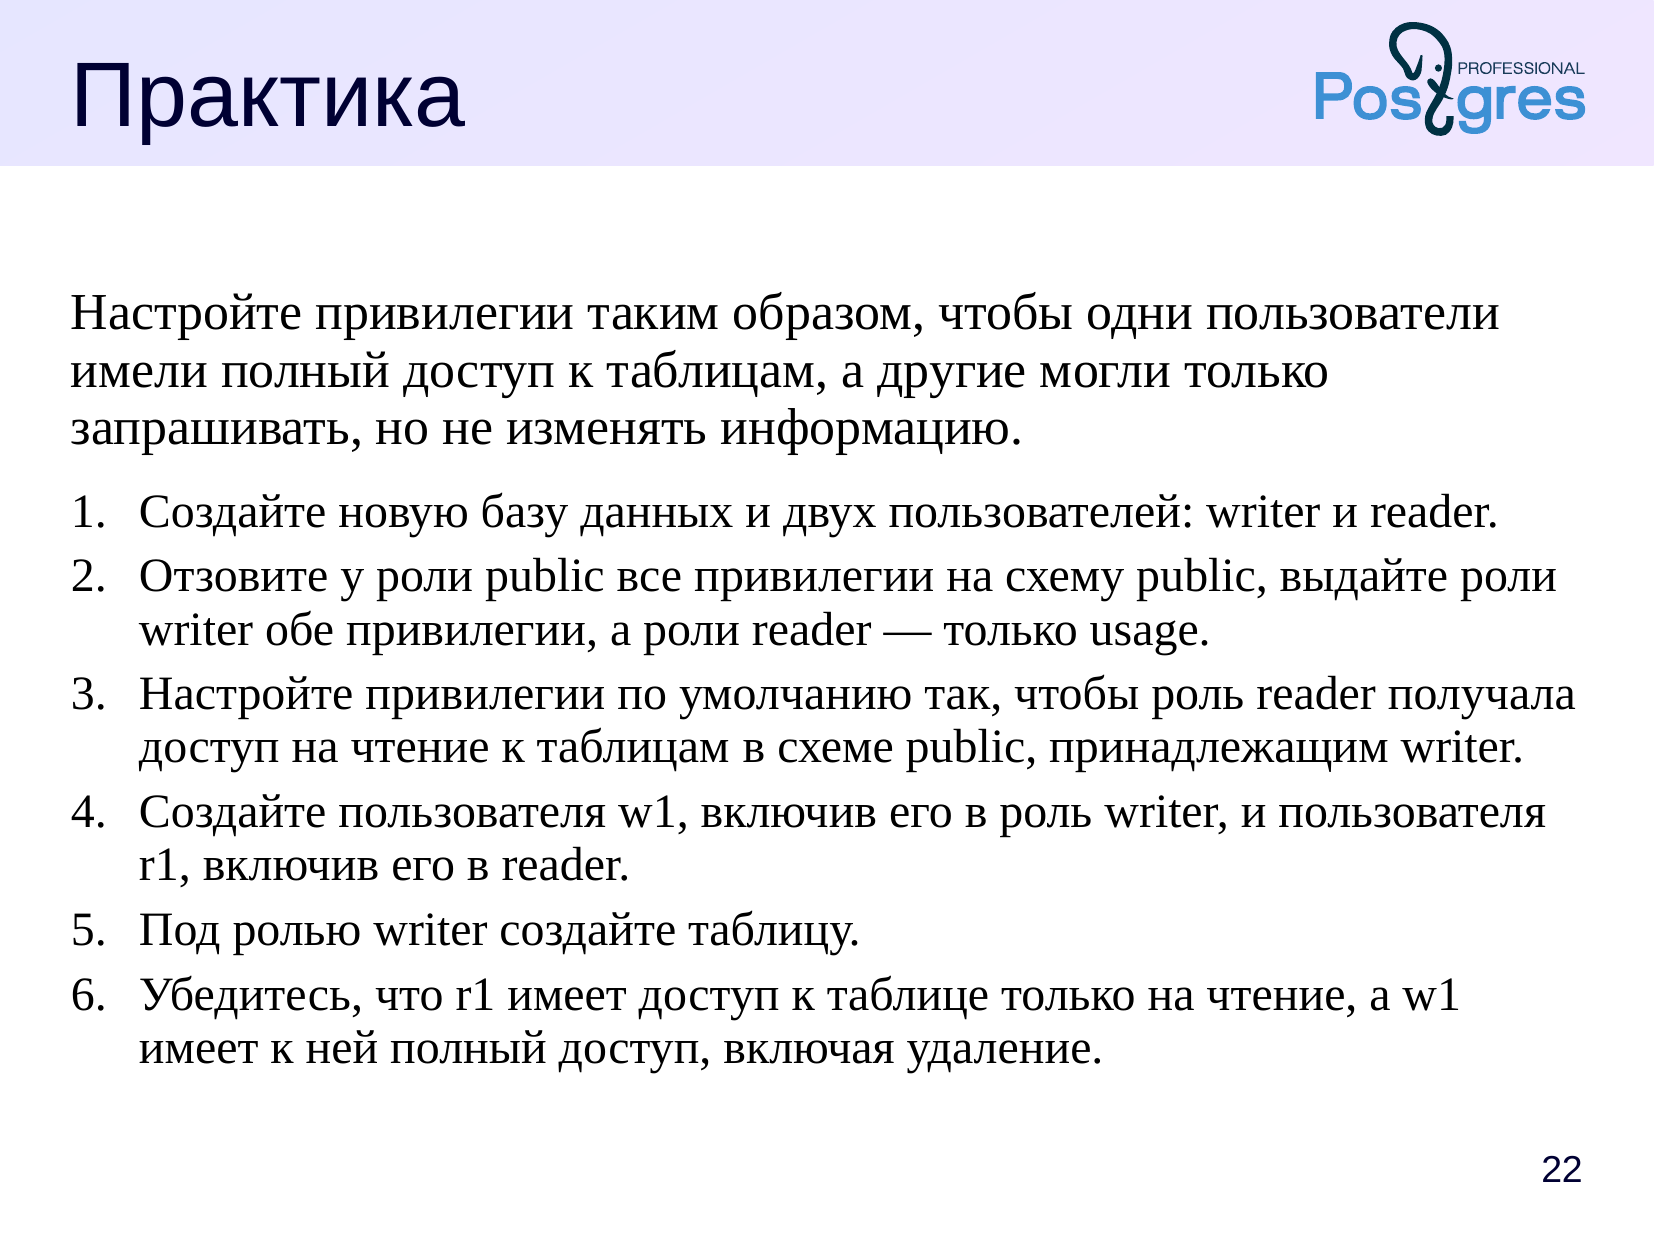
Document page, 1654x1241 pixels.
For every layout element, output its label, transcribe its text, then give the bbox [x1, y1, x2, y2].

list Настройте привилегии таким образом, чтобы одни пользователи имели полный доступ к таблицам, а другие могли только запрашивать, но не изменять информацию. Создайте новую базу данных и двух пользователей: writer и reader. Отзовите у роли public все привилегии на схему public, выдайте роли writer обе привилегии, а роли reader — только usage. Настройте привилегии по умолчанию так, чтобы роль reader получала доступ на чтение к таблицам в схеме public, принадлежащим writer. Создайте пользователя w1, включив его в роль writer, и пользователя r1, включив его в reader. Под ролью writer создайте таблицу. Убедитесь, что r1 имеет доступ к таблице только на чтение, а w1 имеет к ней полный доступ, включая удаление. [70, 283, 1583, 1134]
title Практика [70, 43, 1241, 147]
